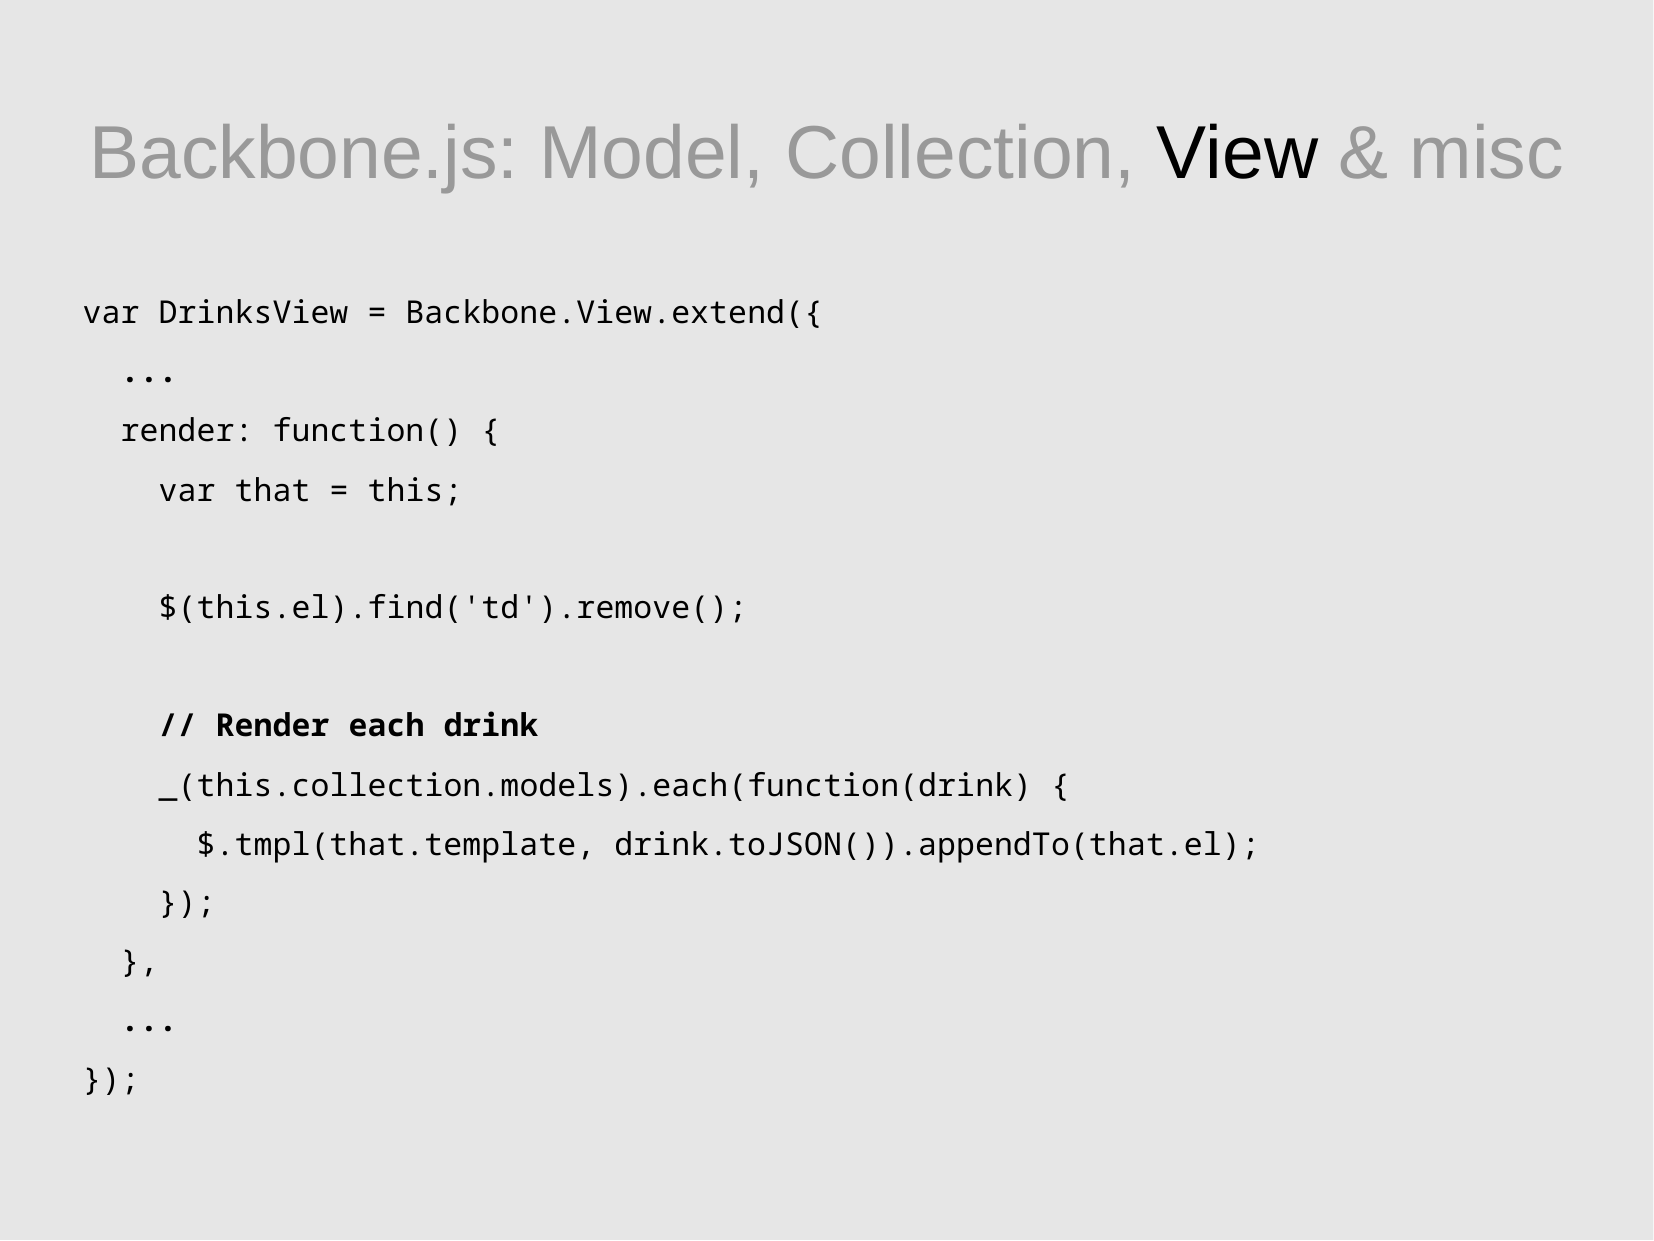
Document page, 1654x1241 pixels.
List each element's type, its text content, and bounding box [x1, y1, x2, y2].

list var DrinksView = Backbone.View.extend({ ... render: function() { var that = this; $(this.el).find('td').remove(); // Render each drink _(this.collection.models).each(function(drink) { $.tmpl(that.template, drink.toJSON()).appendTo(that.el); }); }, ... }); [82, 290, 1571, 1109]
title Backbone.js: Model, Collection, View & misc [82, 56, 1571, 250]
